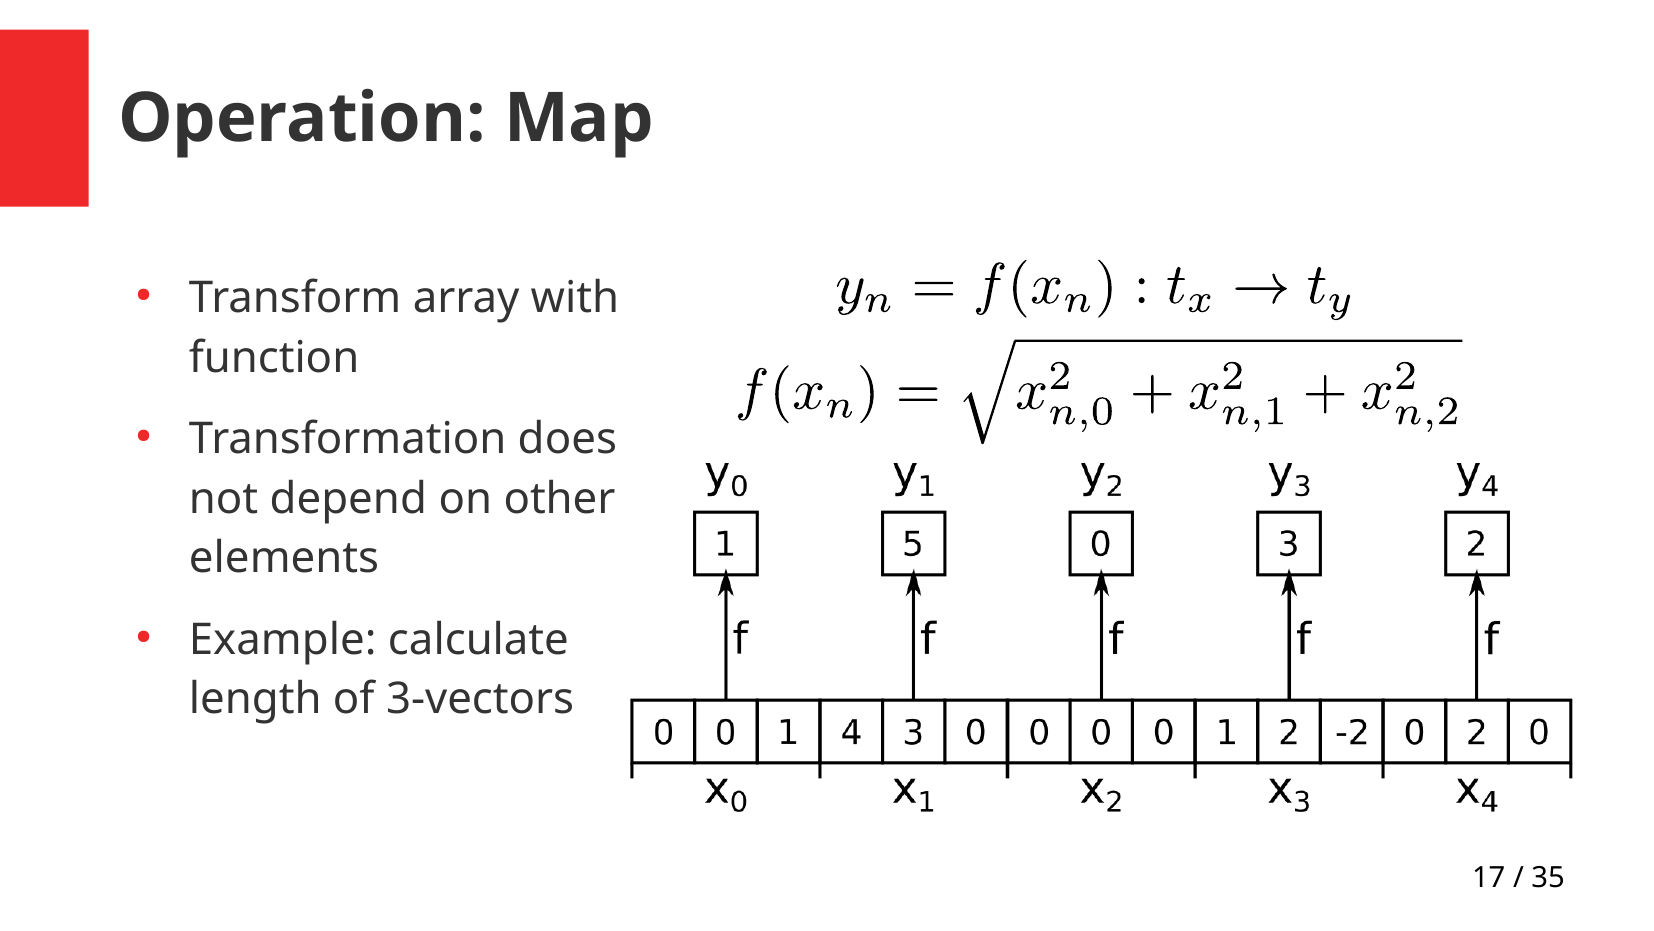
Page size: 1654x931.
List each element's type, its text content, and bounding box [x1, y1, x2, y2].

title Operation: Map [118, 37, 1571, 193]
picture [616, 449, 1586, 826]
list Transform array with function Transformation does not depend on other elements Example: calculate length of 3-vectors [118, 265, 638, 806]
picture [732, 337, 1465, 447]
picture [832, 257, 1353, 323]
